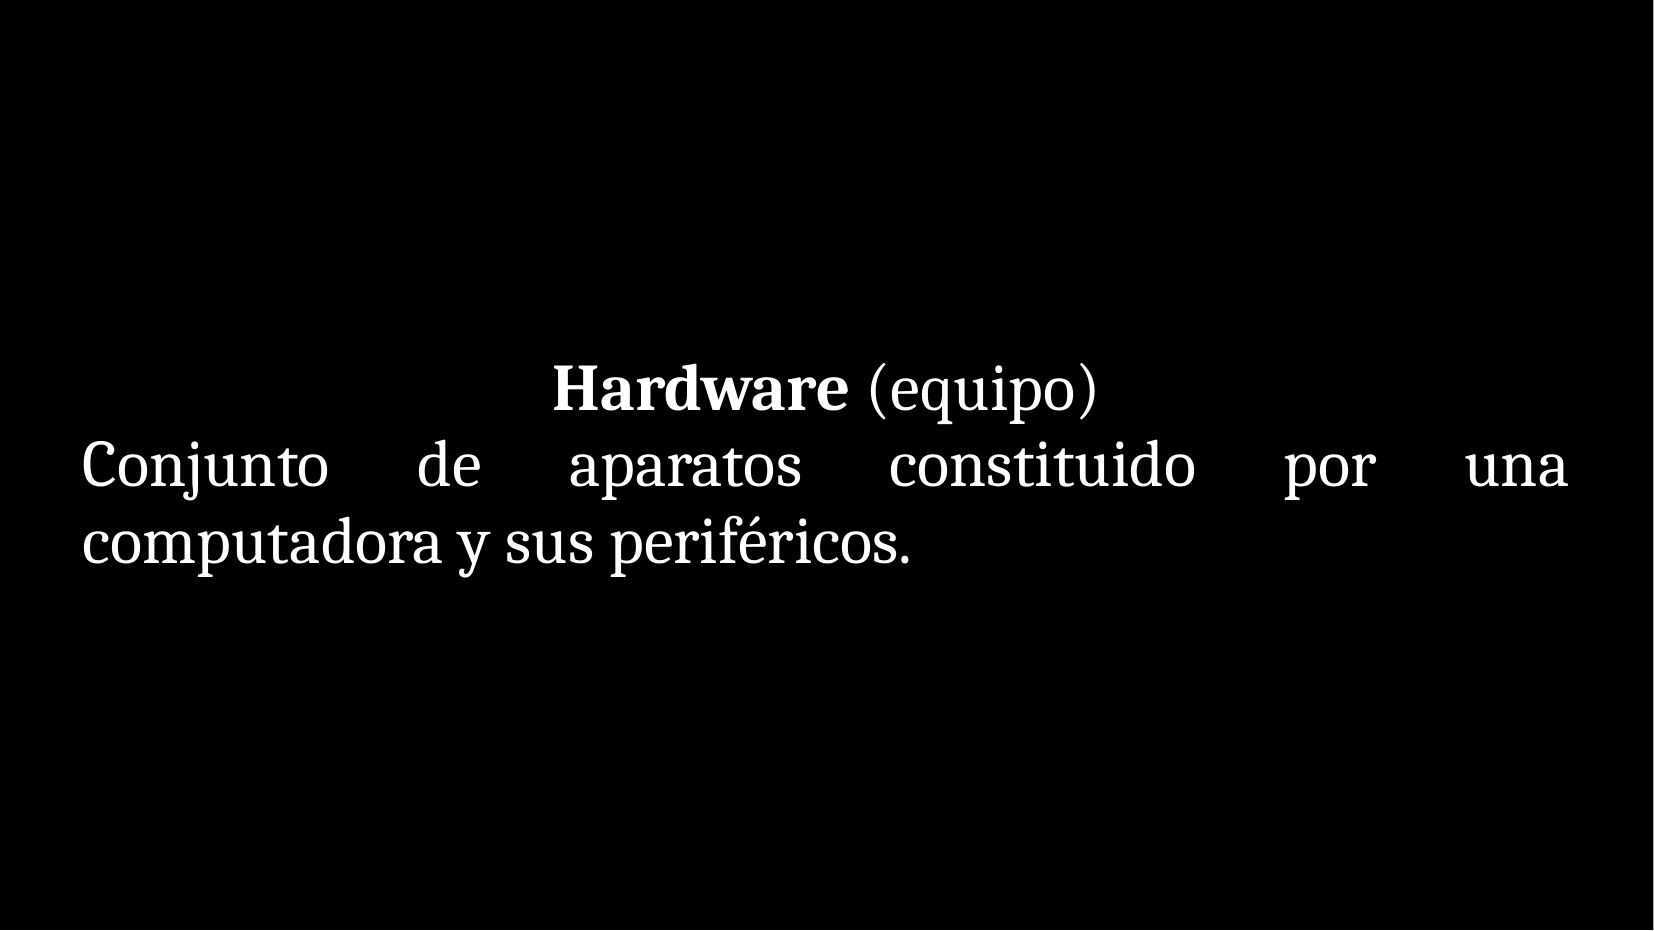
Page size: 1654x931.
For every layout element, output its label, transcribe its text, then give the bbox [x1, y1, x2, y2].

subtitle Hardware (equipo) Conjunto de aparatos constituido por una computadora y sus periféricos. [82, 115, 1571, 815]
